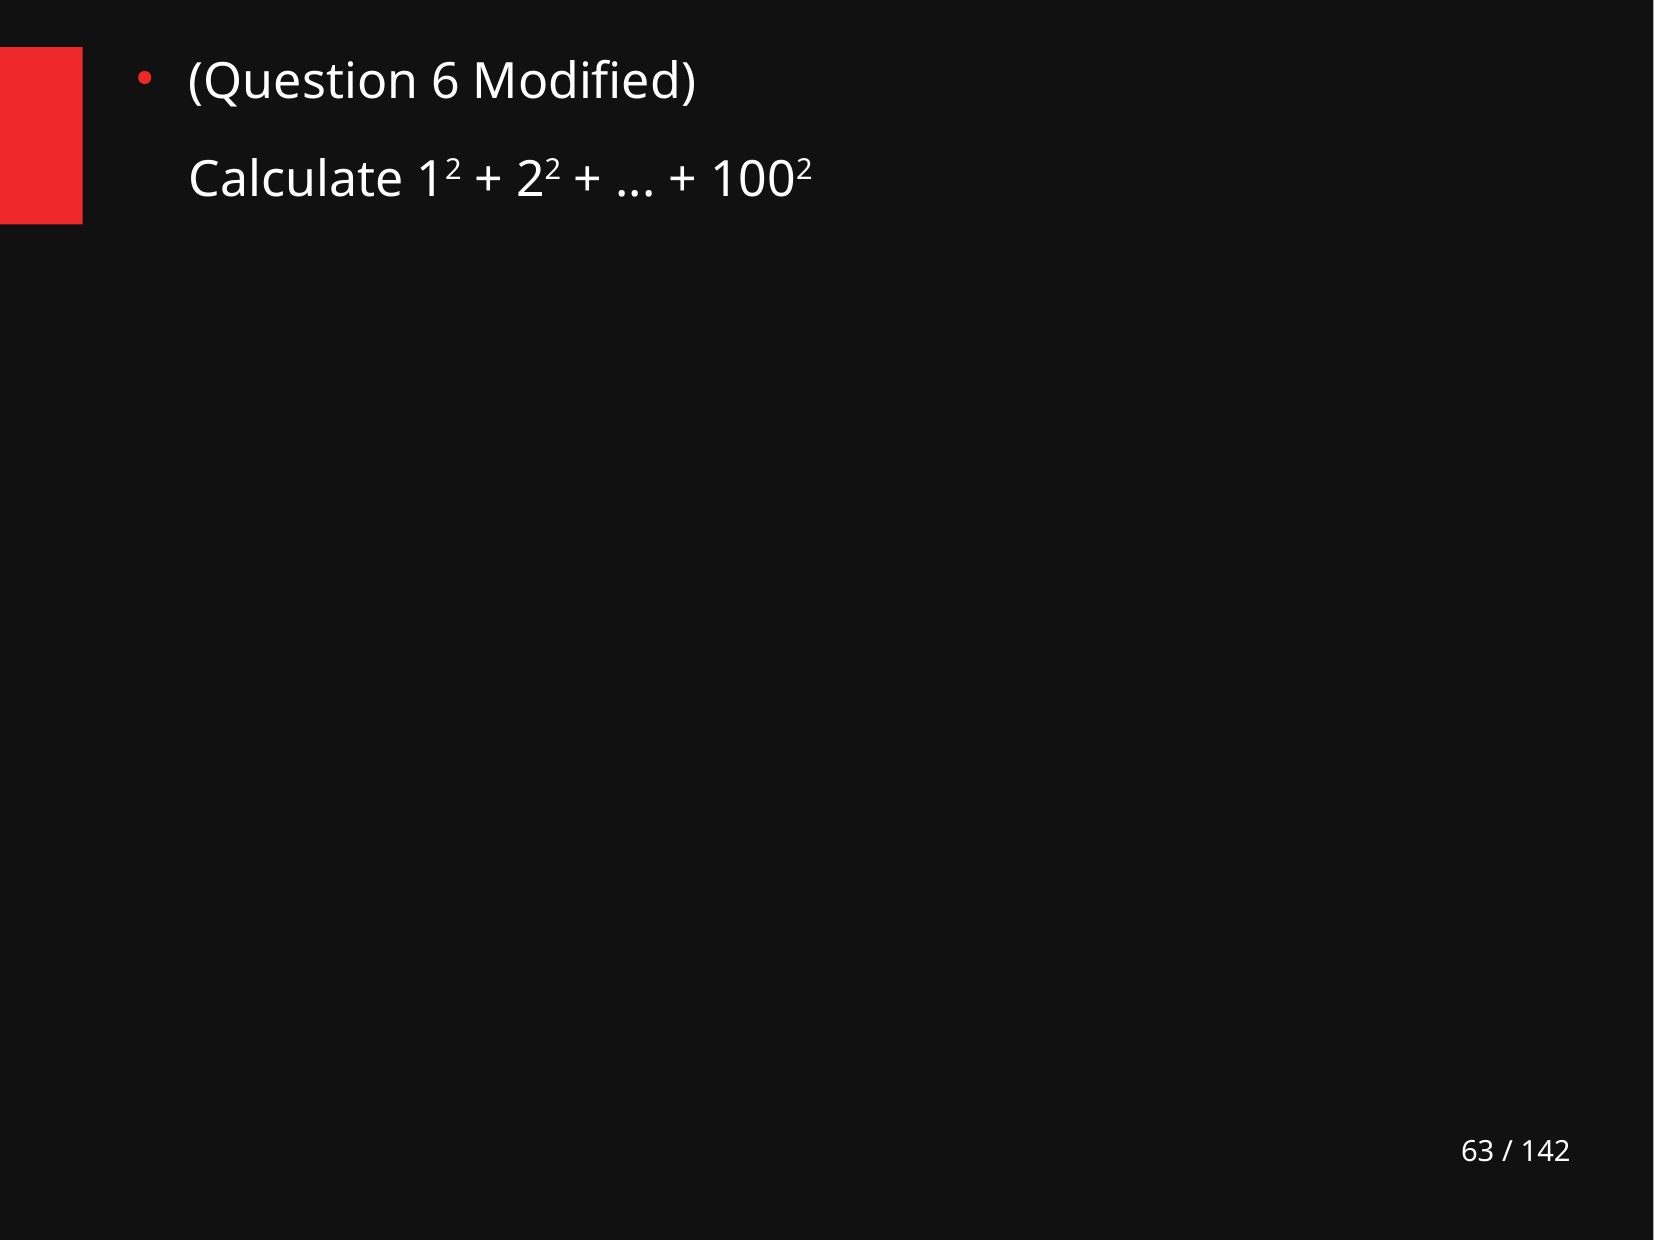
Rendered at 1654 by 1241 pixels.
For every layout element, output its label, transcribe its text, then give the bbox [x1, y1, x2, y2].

list (Question 6 Modified) Calculate 12 + 22 + ... + 1002 [118, 45, 1536, 1074]
